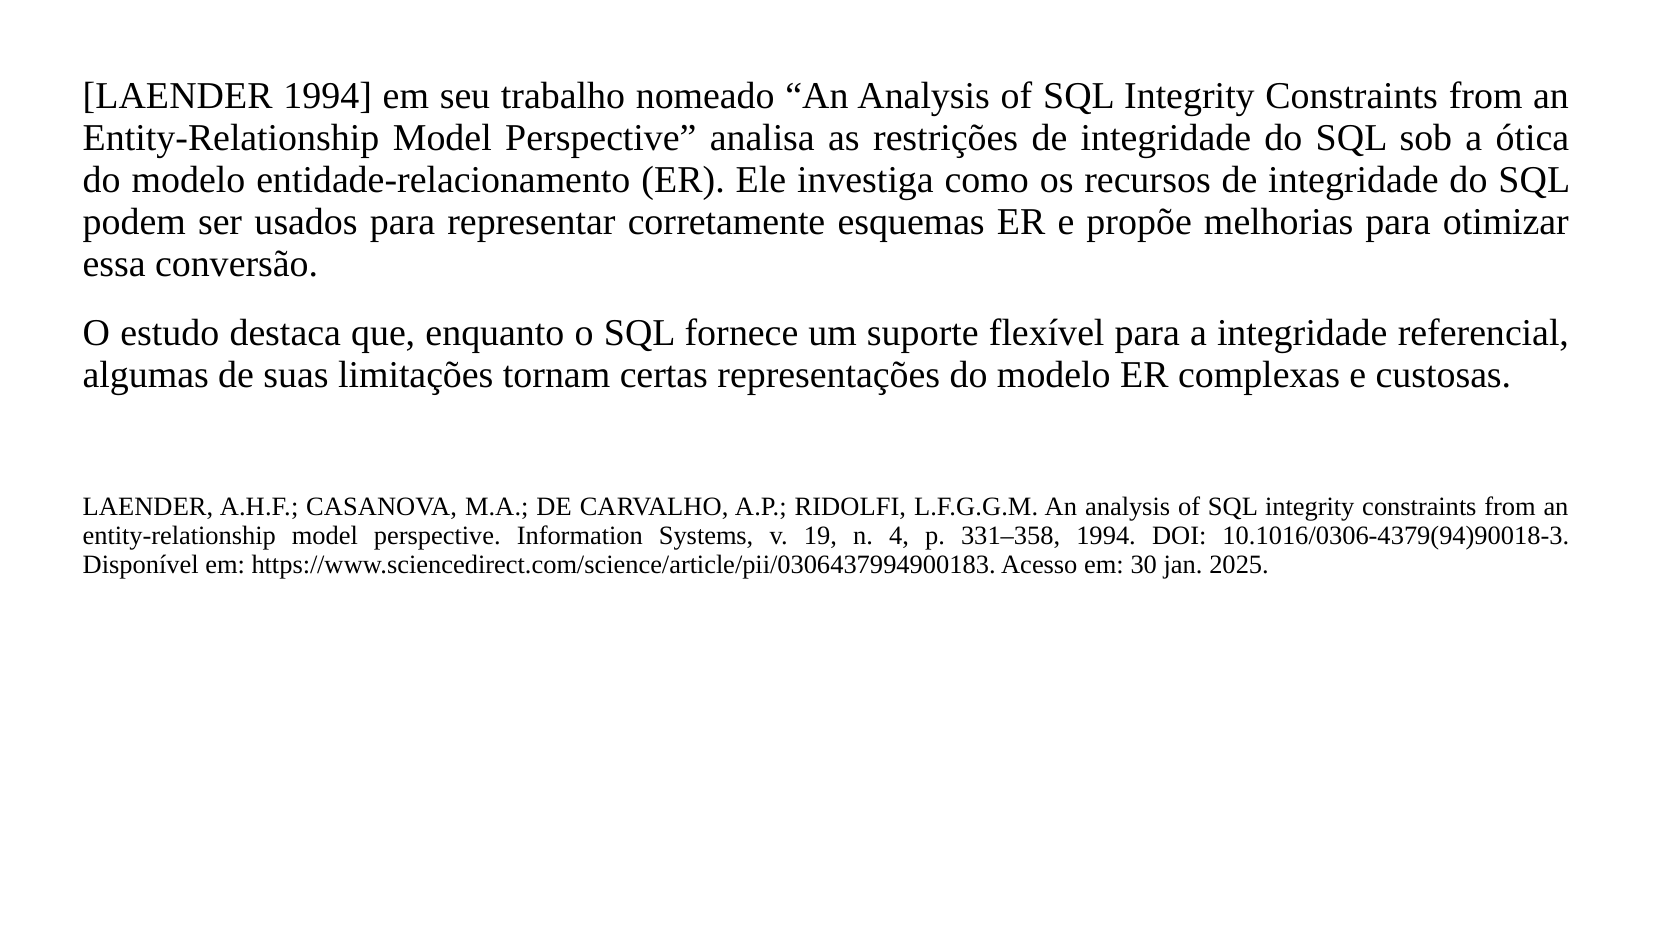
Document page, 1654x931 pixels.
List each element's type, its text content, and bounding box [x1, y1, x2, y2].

list [LAENDER 1994] em seu trabalho nomeado “An Analysis of SQL Integrity Constraints from an Entity-Relationship Model Perspective” analisa as restrições de integridade do SQL sob a ótica do modelo entidade-relacionamento (ER). Ele investiga como os recursos de integridade do SQL podem ser usados para representar corretamente esquemas ER e propõe melhorias para otimizar essa conversão. O estudo destaca que, enquanto o SQL fornece um suporte flexível para a integridade referencial, algumas de suas limitações tornam certas representações do modelo ER complexas e custosas. LAENDER, A.H.F.; CASANOVA, M.A.; DE CARVALHO, A.P.; RIDOLFI, L.F.G.G.M. An analysis of SQL integrity constraints from an entity-relationship model perspective. Information Systems, v. 19, n. 4, p. 331–358, 1994. DOI: 10.1016/0306-4379(94)90018-3. Disponível em: https://www.sciencedirect.com/science/article/pii/0306437994900183. Acesso em: 30 jan. 2025. [82, 75, 1571, 615]
